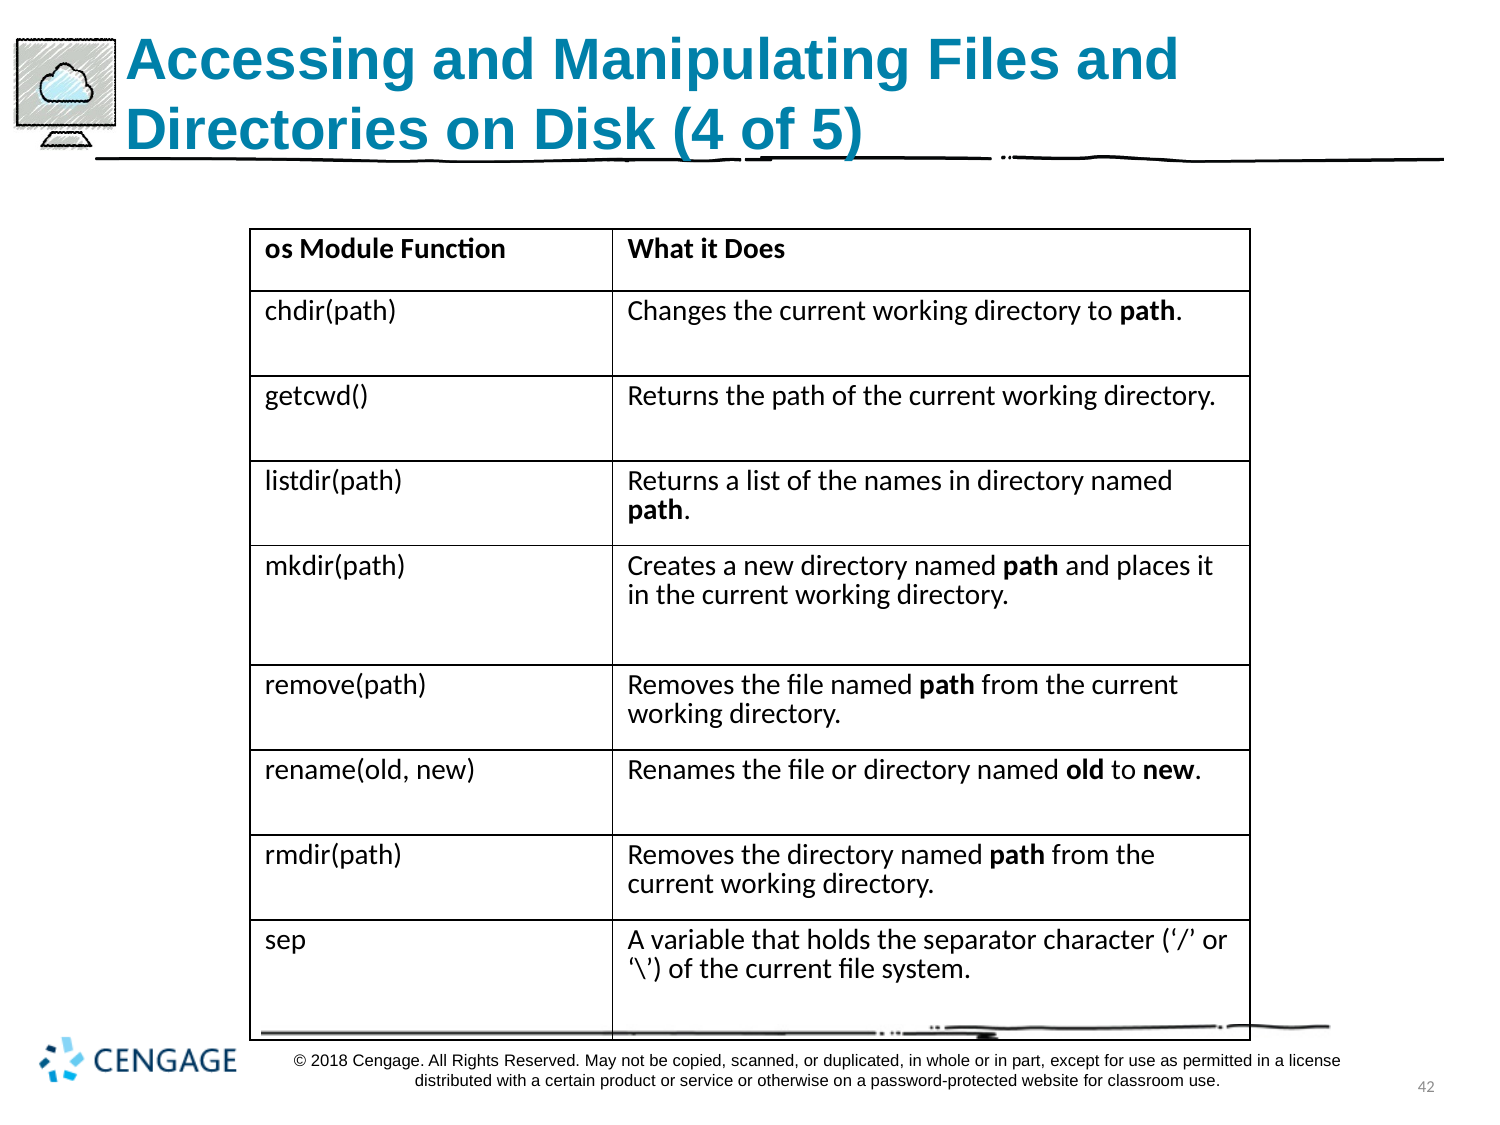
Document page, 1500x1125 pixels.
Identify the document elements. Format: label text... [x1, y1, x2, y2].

picture [13, 36, 117, 151]
table_cell rmdir(path) [251, 836, 612, 919]
table_cell get cwd() [251, 377, 612, 460]
table_header What it Does [613, 230, 1249, 290]
table_cell listdir(path) [251, 462, 612, 545]
picture [19, 1023, 249, 1095]
title Accessing and Manipulating Files and Directories on Disk (4 of 5) [125, 20, 1442, 162]
table_cell A variable that holds the separator character (‘/’ or ‘\’) of the current file system. [613, 921, 1249, 1039]
picture [1251, 1024, 1331, 1041]
table_cell Creates a new directory named path and places it in the current working directory. [613, 546, 1249, 664]
table_cell Returns the path of the current working directory. [613, 377, 1249, 460]
table_cell mk dir(path) [251, 546, 612, 664]
picture [154, 155, 1444, 163]
table_cell ch dir(path) [251, 292, 612, 375]
table_cell Removes the file named path from the current working directory. [613, 666, 1249, 749]
table_cell remove(path) [251, 666, 612, 749]
table_cell Removes the directory named path from the current working directory. [613, 836, 1249, 919]
table_cell Changes the current working directory to path. [613, 292, 1249, 375]
table_cell Returns a list of the names in directory named path. [613, 462, 1249, 545]
table_cell rename(old, new) [251, 751, 612, 834]
table_cell sep [251, 921, 612, 1039]
table_header o’s Module Function [251, 230, 612, 290]
table_cell Renames the file or directory named old to new. [613, 751, 1249, 834]
footer © 2018 Cengage. All Rights Reserved. May not be copied, scanned, or duplicated, in whole or in part, except for use as permitted in a license distributed with a certain product or service or otherwise on a password-protected website for classroom use. [262, 1050, 1375, 1091]
